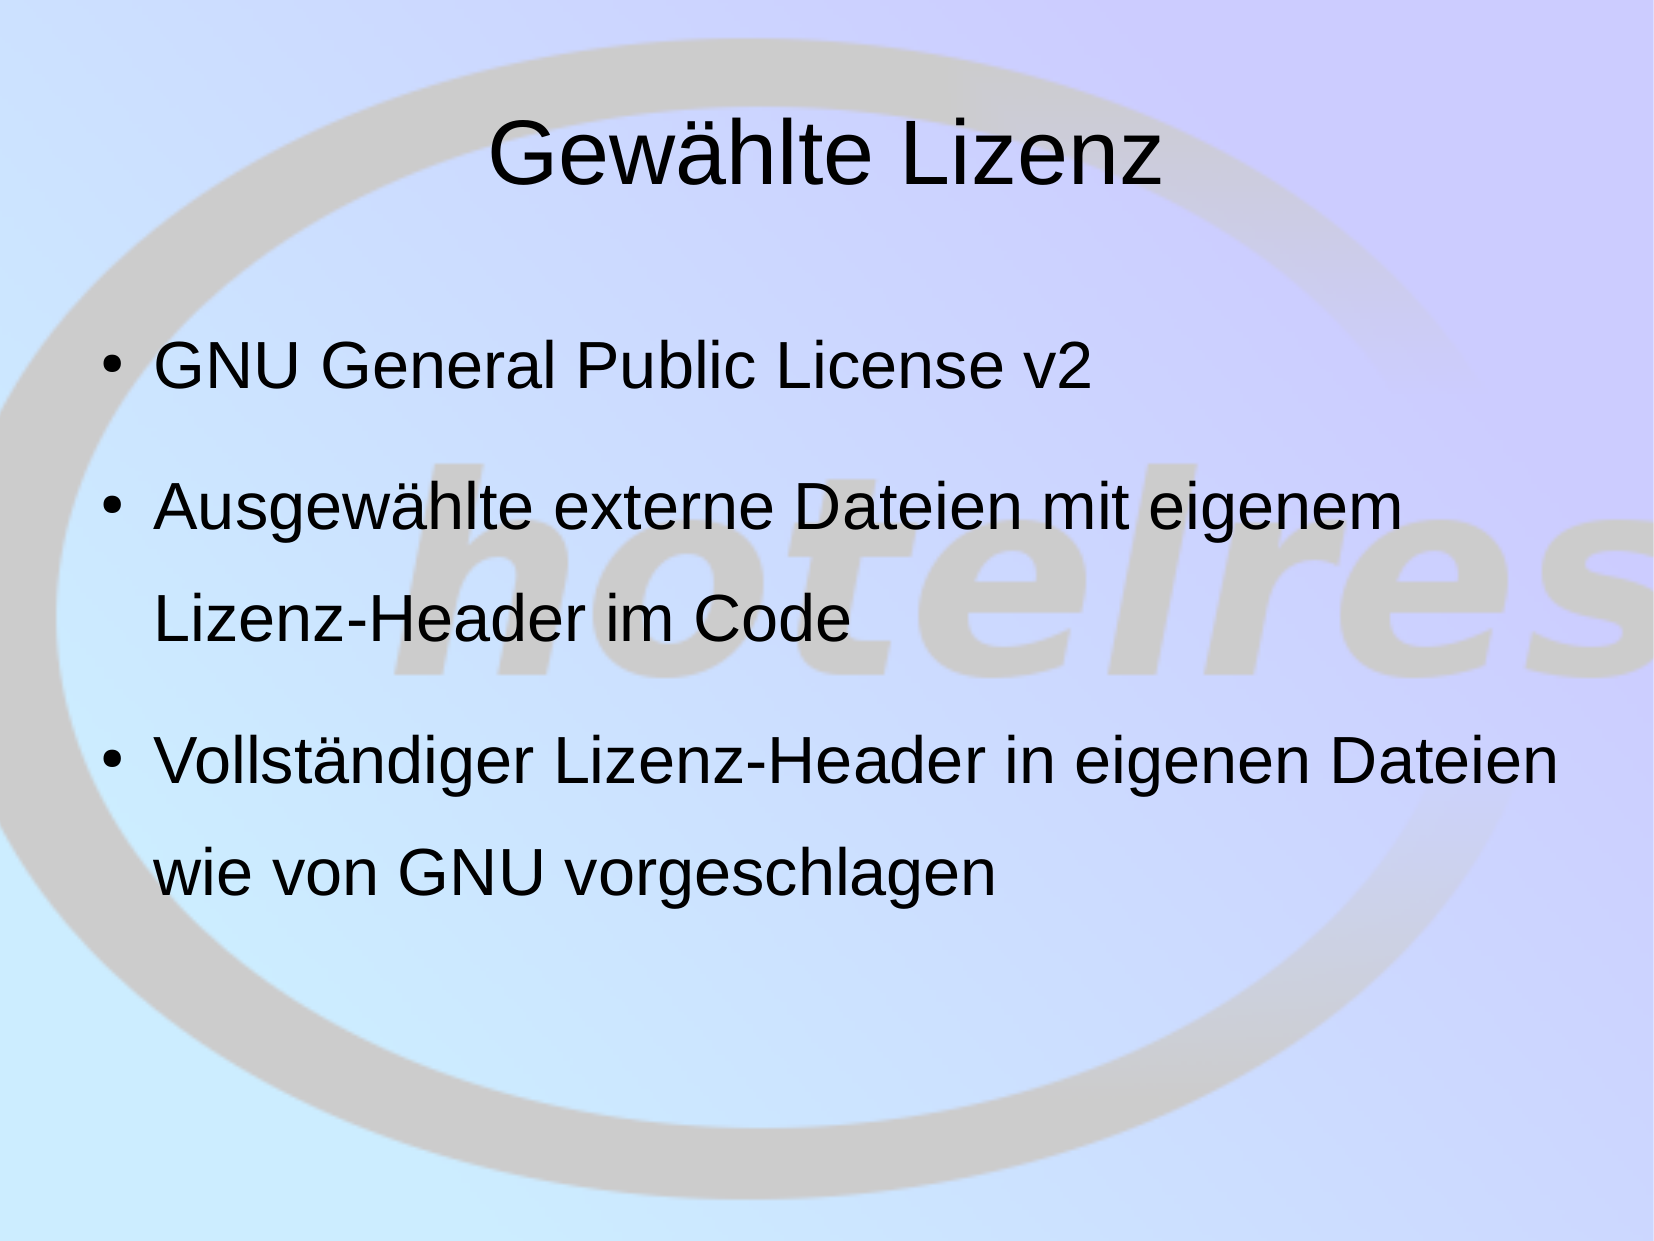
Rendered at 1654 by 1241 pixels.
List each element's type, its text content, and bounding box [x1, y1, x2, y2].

title Gewählte Lizenz [82, 49, 1571, 257]
picture [0, 0, 1654, 1241]
list GNU General Public License v2 Ausgewählte externe Dateien mit eigenem Lizenz-Header im Code Vollständiger Lizenz-Header in eigenen Dateien wie von GNU vorgeschlagen [82, 290, 1571, 1109]
